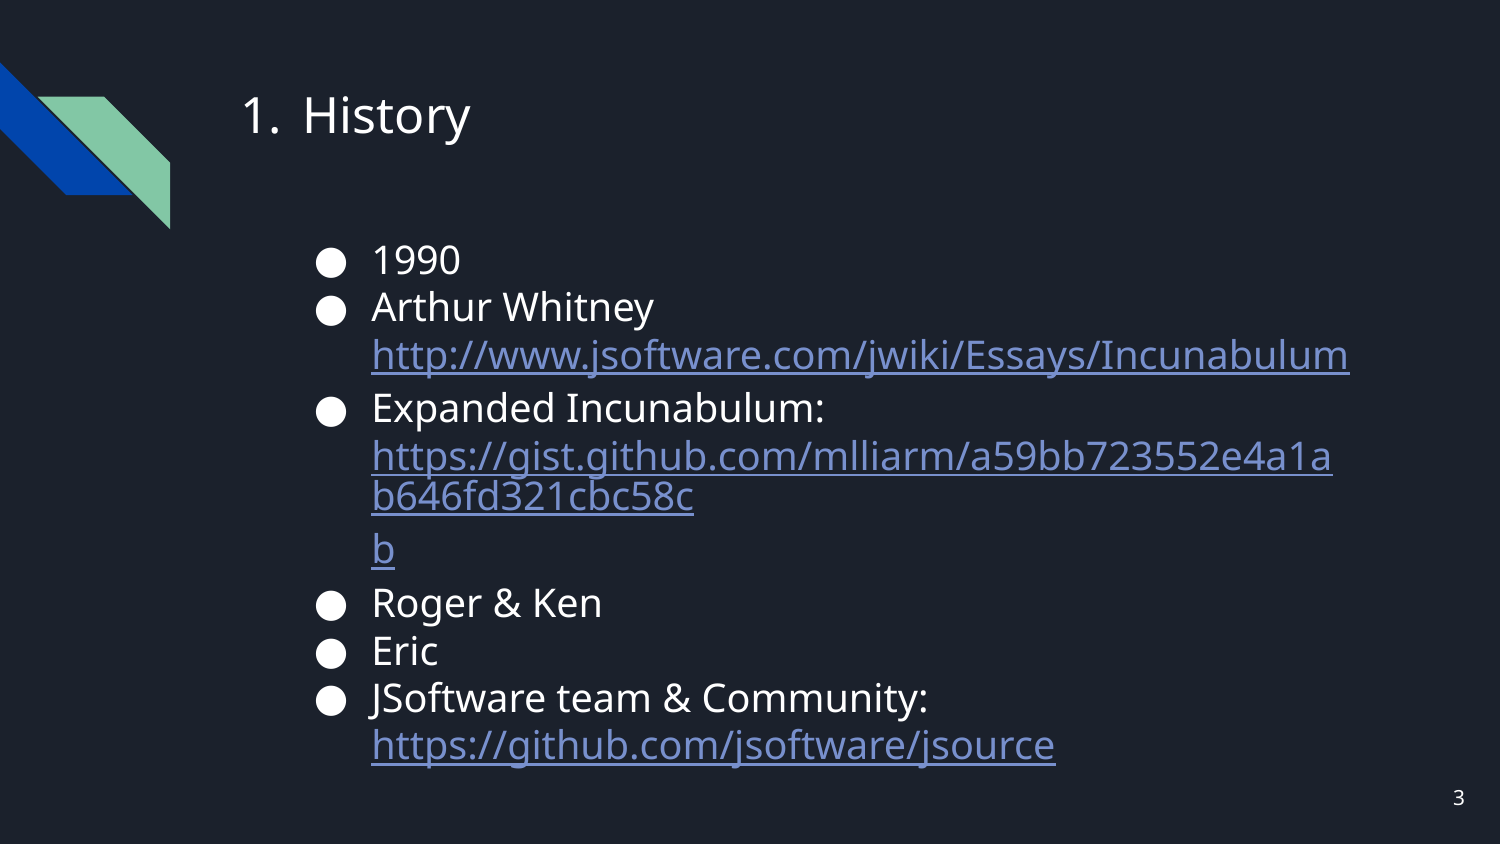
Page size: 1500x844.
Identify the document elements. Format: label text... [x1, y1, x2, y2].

title History [212, 64, 1368, 215]
slide_number <number> [1389, 764, 1480, 830]
text_box 1990 Arthur Whitney http://www.jsoftware.com/jwiki/Essays/Incunabulum Expanded Incunabulum: https://gist.github.com/mlliarm/a59bb723552e4a1ab646fd321cbc58cb Roger & Ken Eric JSoftware team & Community: https://github.com/jsoftware/jsource [281, 219, 1368, 750]
